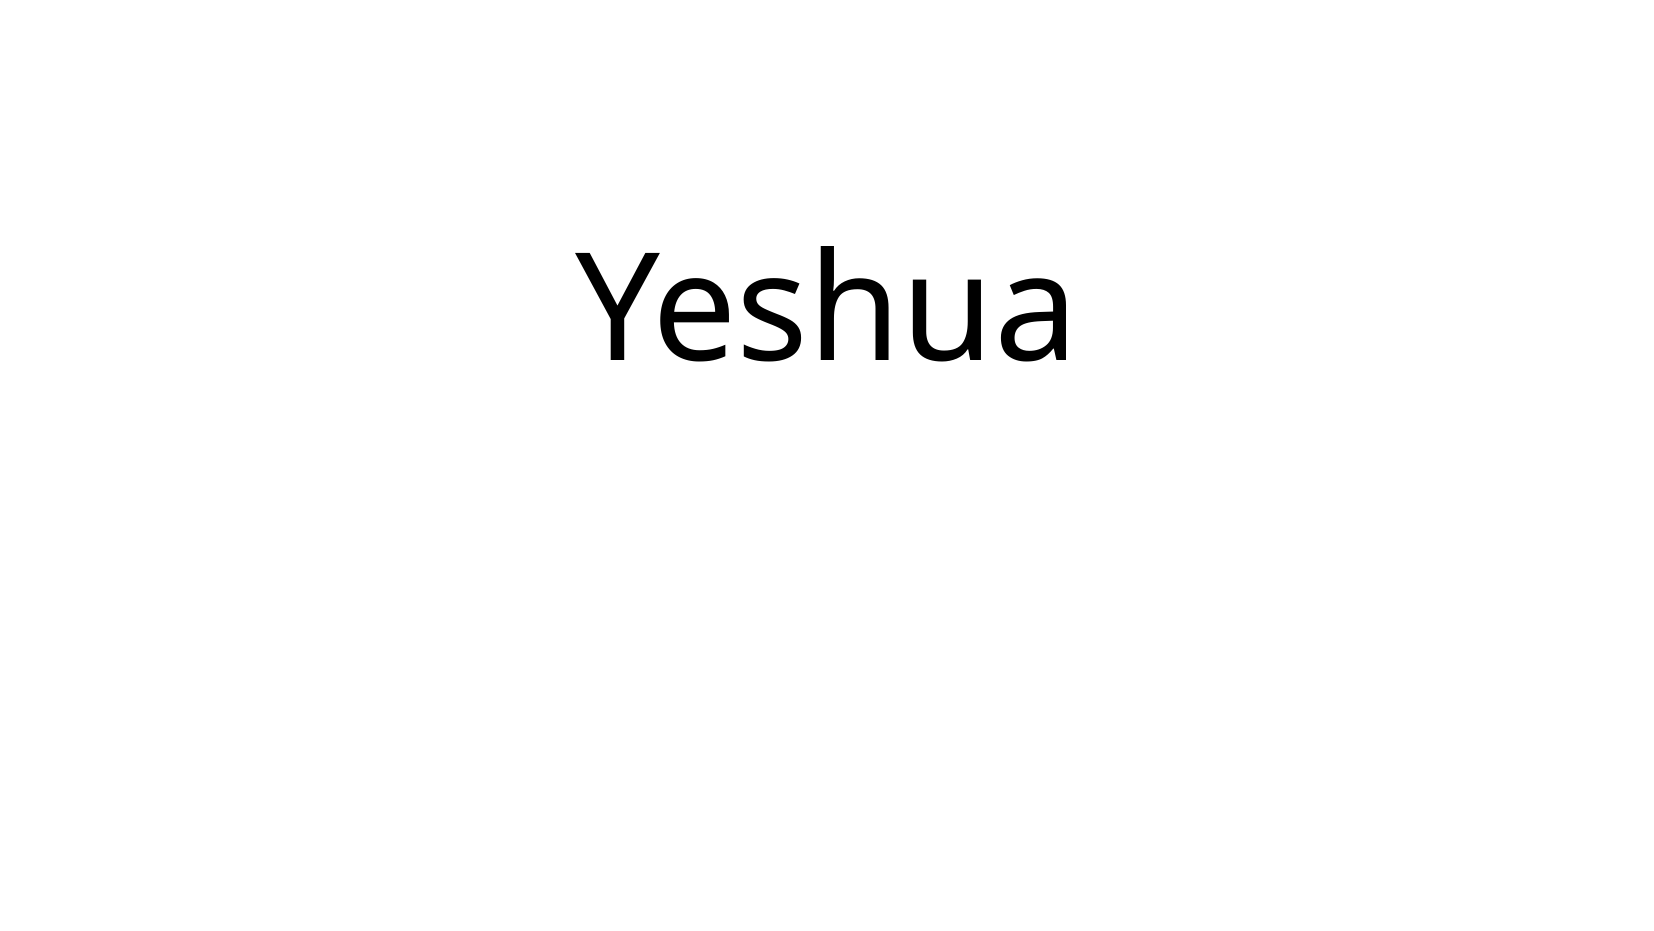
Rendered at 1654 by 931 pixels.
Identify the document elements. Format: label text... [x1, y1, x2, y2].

title Yeshua [0, 196, 1654, 408]
